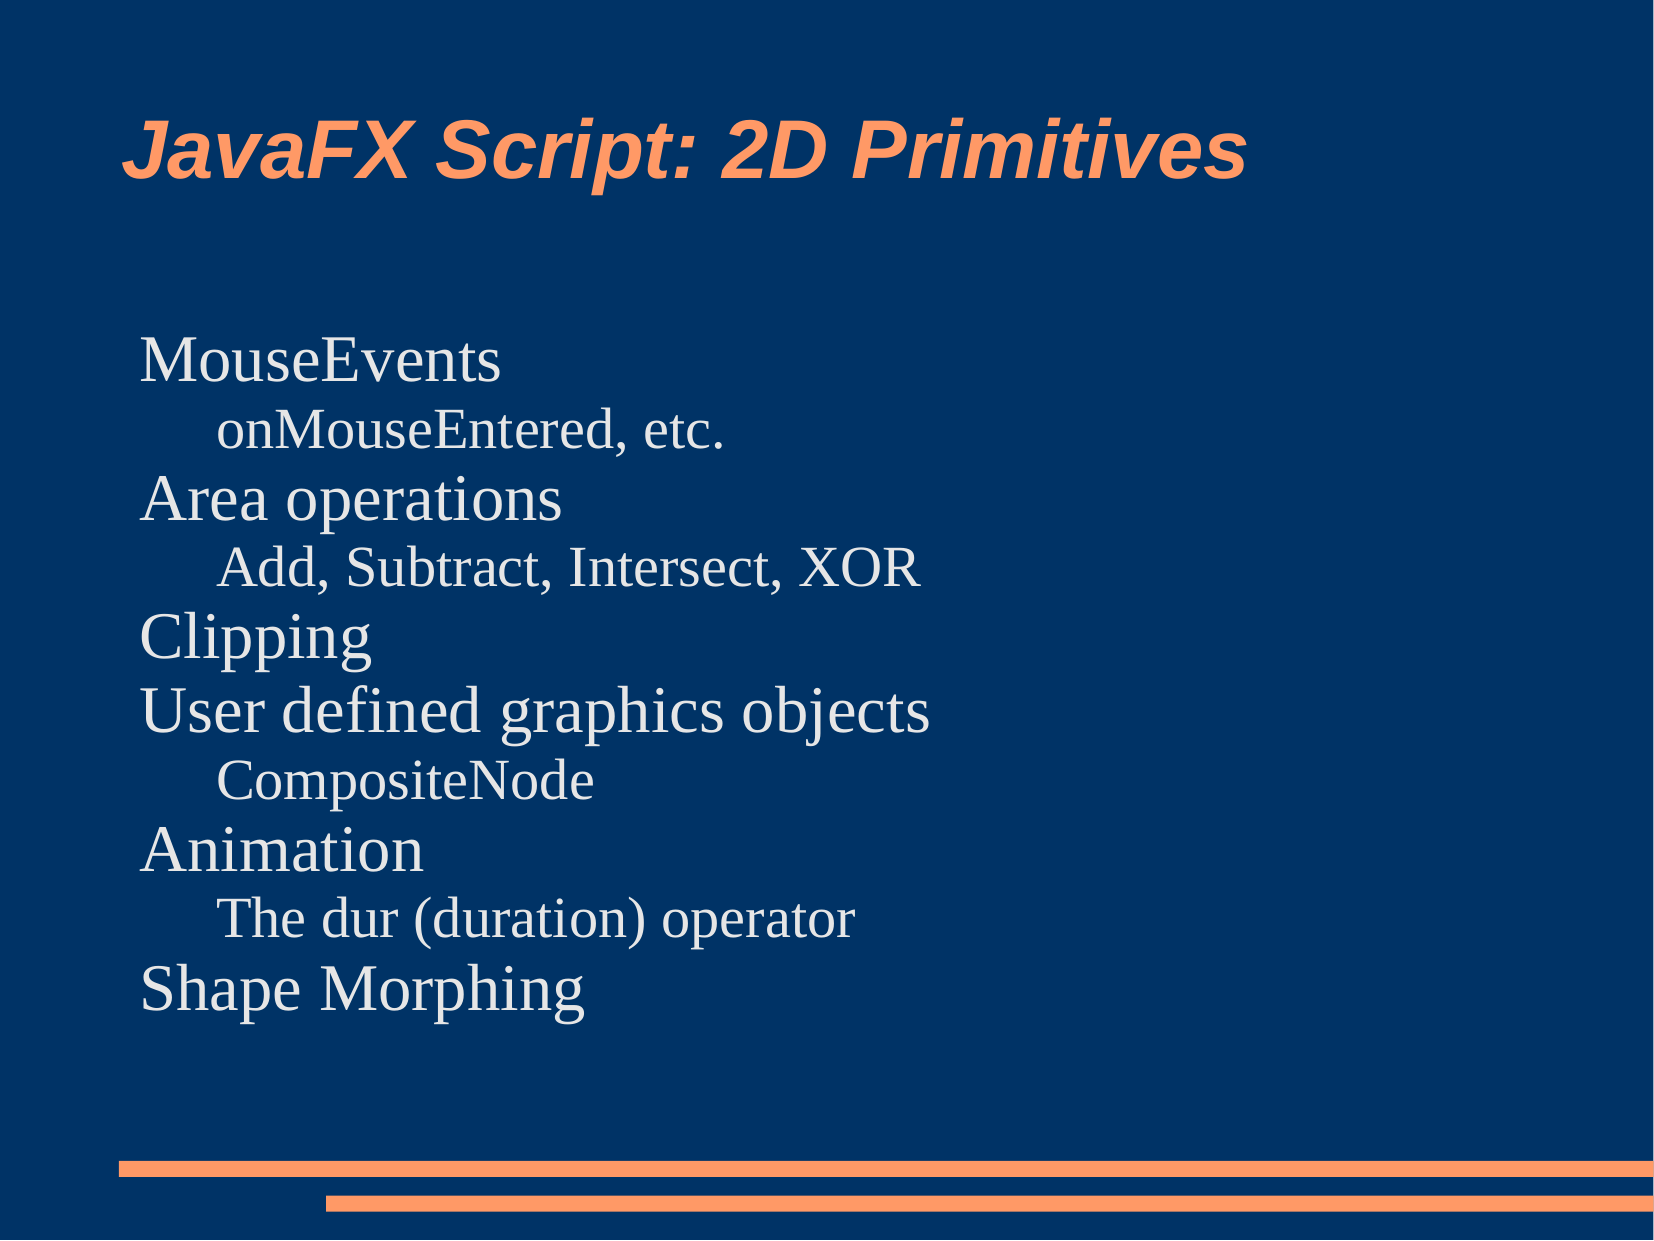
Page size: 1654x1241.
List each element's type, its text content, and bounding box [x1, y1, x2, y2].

title JavaFX Script: 2D Primitives [121, 46, 1534, 254]
list MouseEvents onMouseEntered, etc. Area operations Add, Subtract, Intersect, XOR Clipping User defined graphics objects CompositeNode Animation The dur (duration) operator Shape Morphing [121, 322, 1561, 1133]
